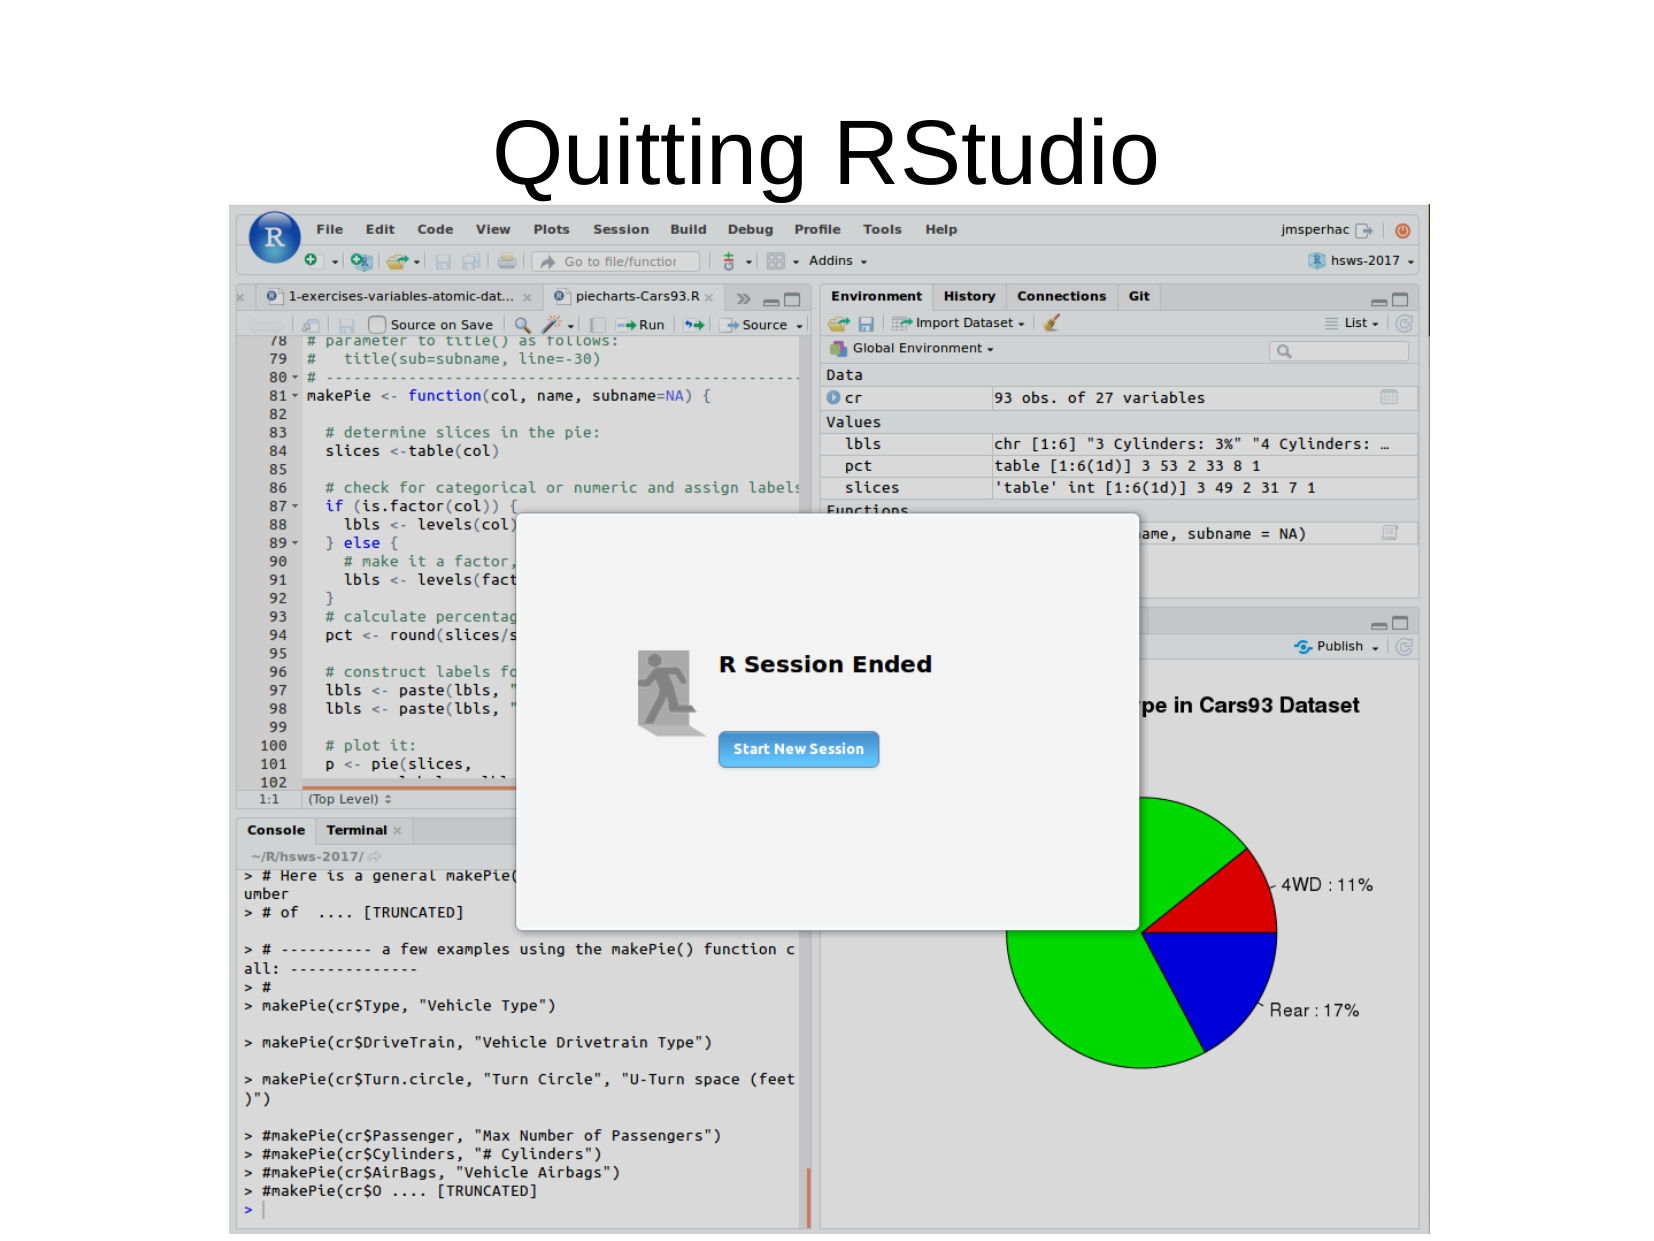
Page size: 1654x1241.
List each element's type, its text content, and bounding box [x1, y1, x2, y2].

title Quitting RStudio [82, 49, 1571, 257]
picture [229, 204, 1430, 1234]
